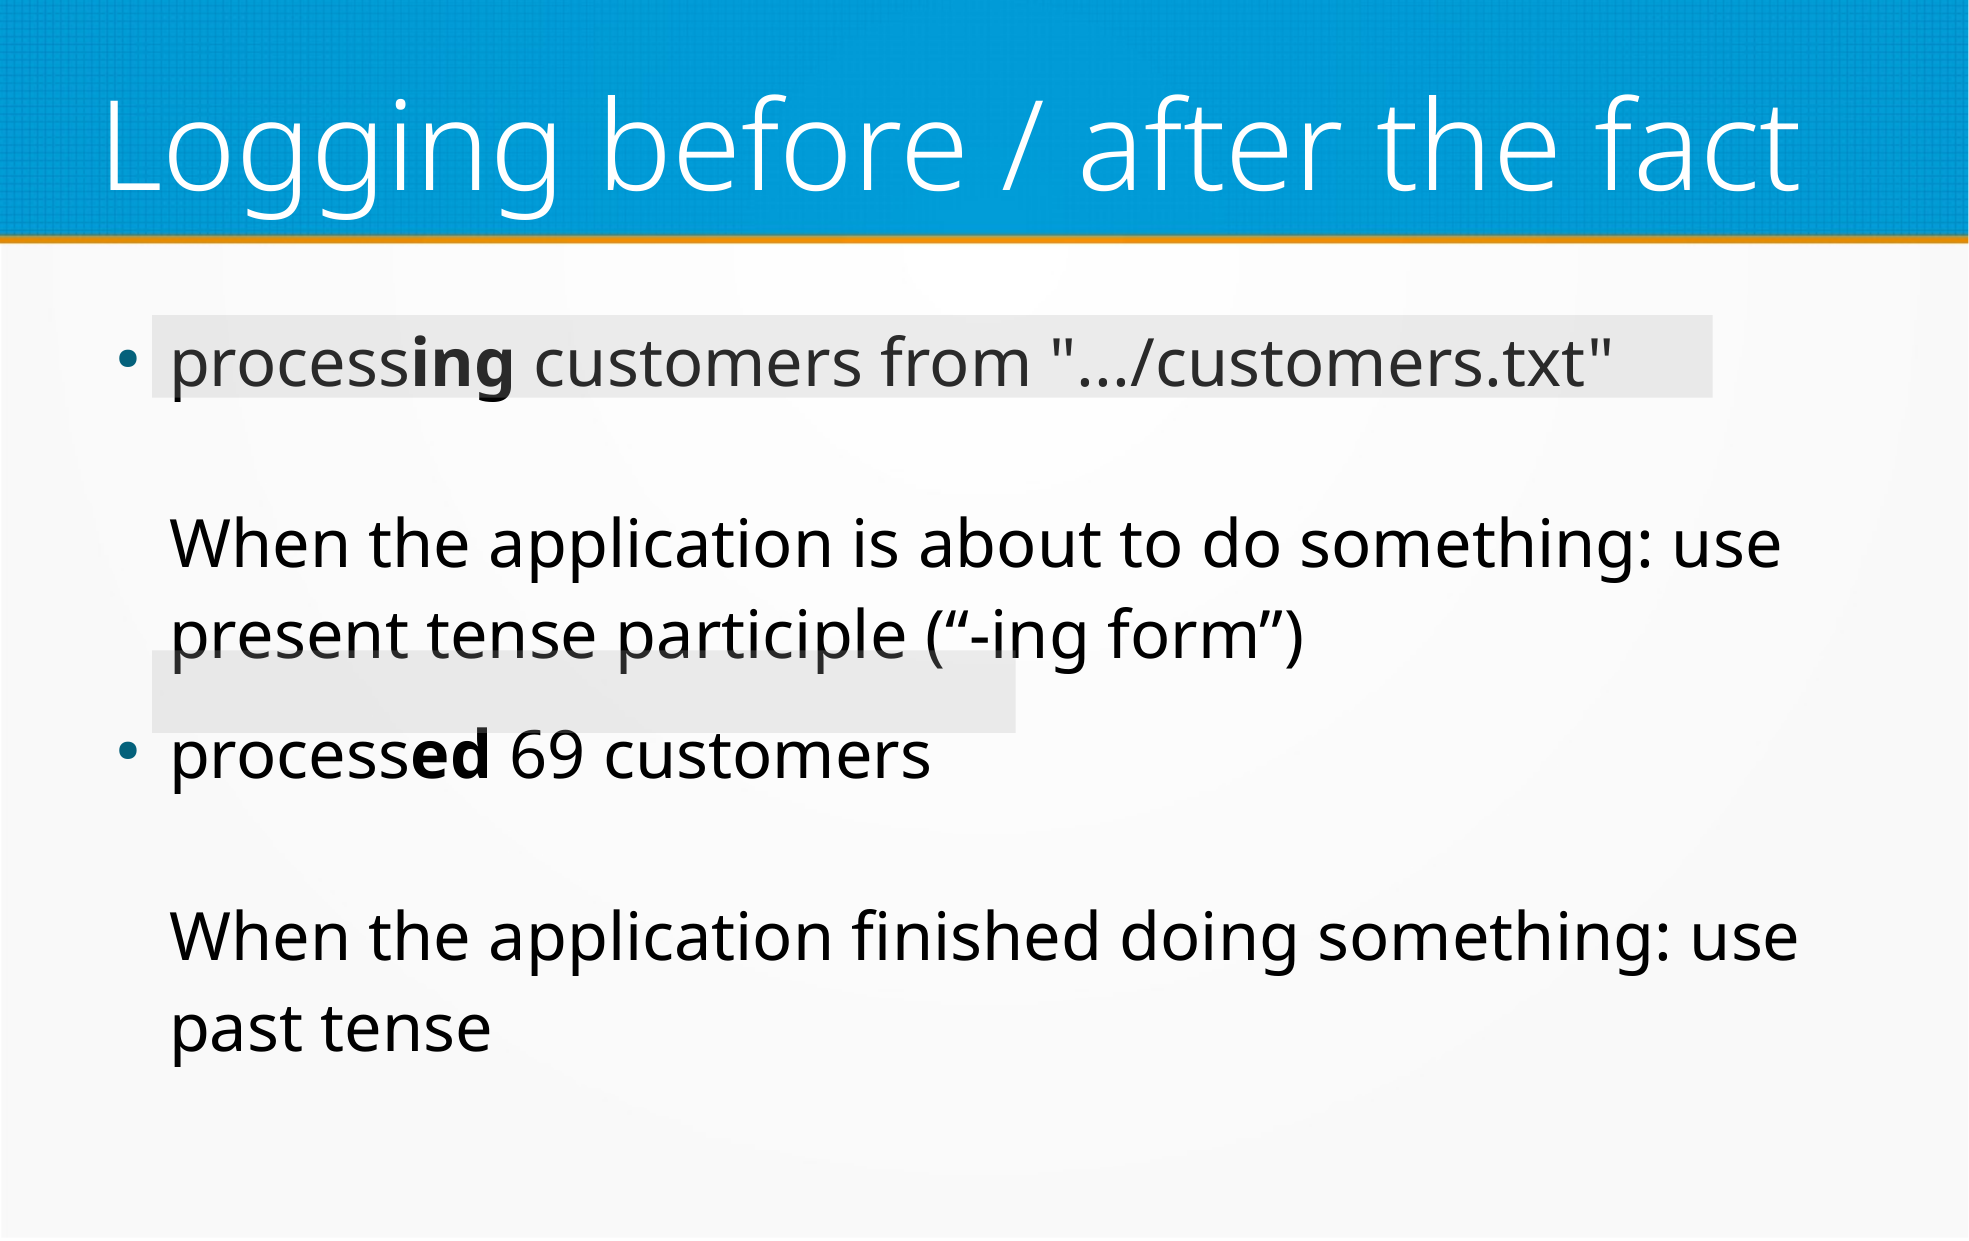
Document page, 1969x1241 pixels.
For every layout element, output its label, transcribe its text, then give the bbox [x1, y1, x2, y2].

title Logging before / after the fact [98, 19, 1870, 227]
picture [0, 233, 1969, 1241]
list processing customers from ".../customers.txt" When the application is about to do something: use present tense participle (“-ing form”) processed 69 customers When the application finished doing something: use past tense [98, 315, 1861, 1081]
text_box [152, 315, 1713, 398]
text_box [152, 650, 1016, 733]
